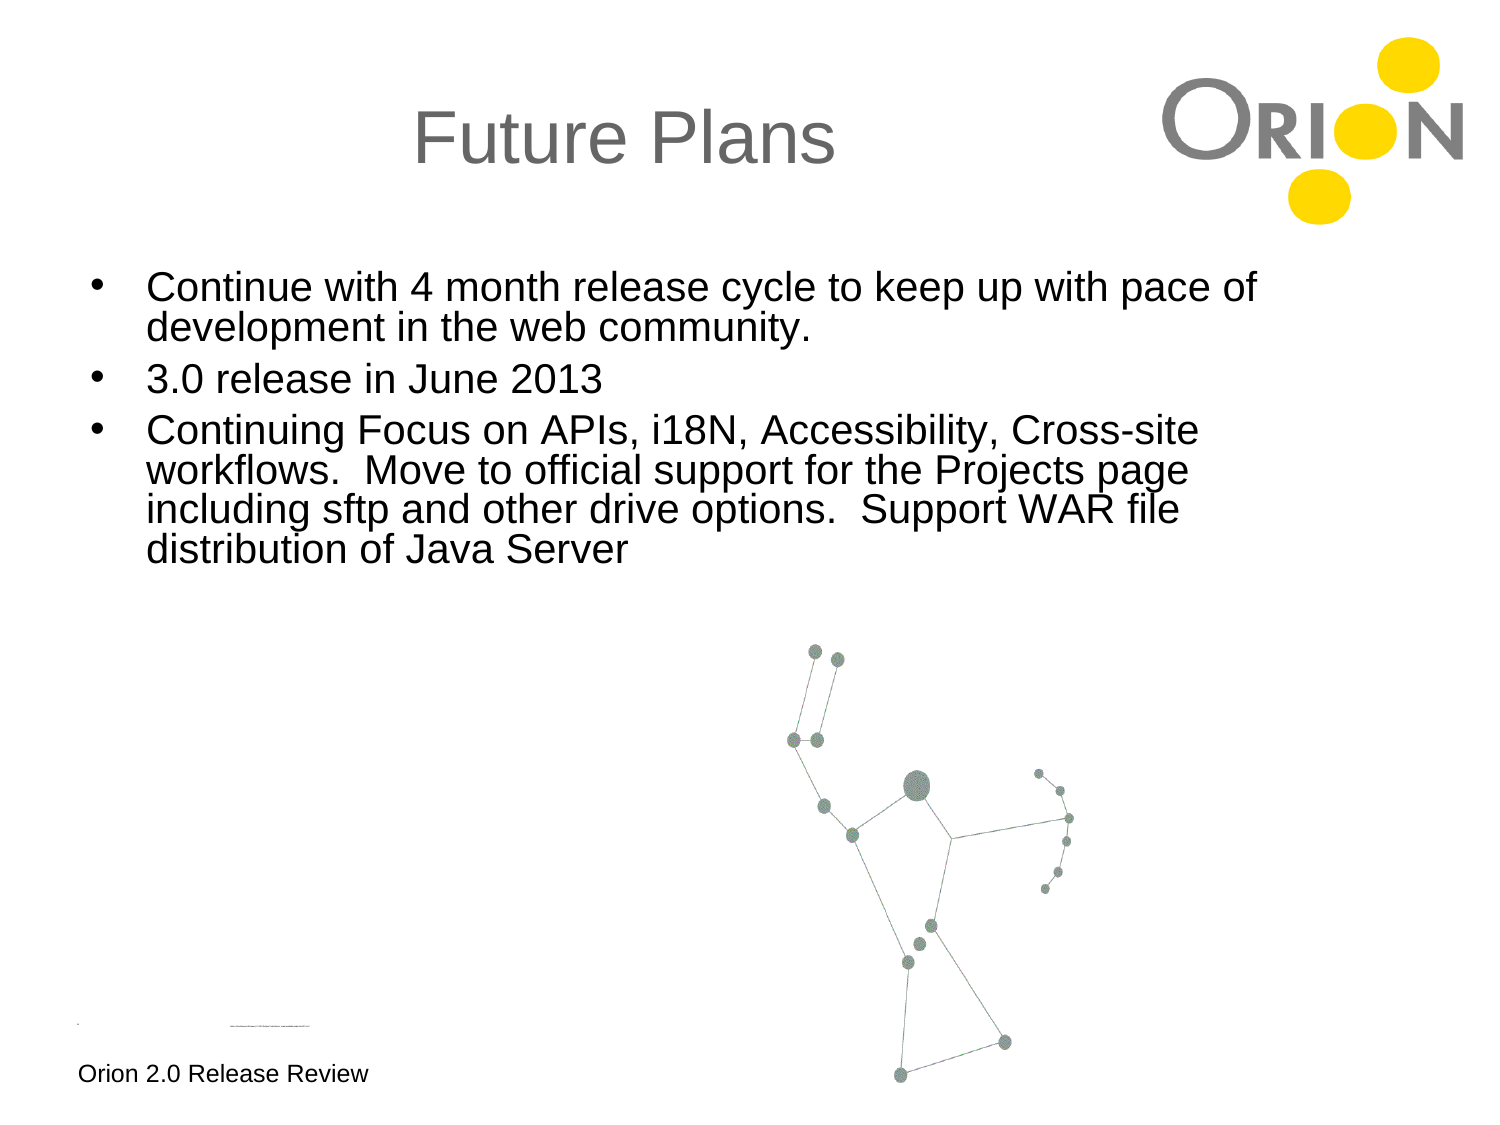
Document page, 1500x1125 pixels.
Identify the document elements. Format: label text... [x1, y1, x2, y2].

picture [1162, 37, 1463, 225]
title Future Plans [74, 45, 1176, 233]
list Continue with 4 month release cycle to keep up with pace of development in the web community. 3.0 release in June 2013 Continuing Focus on APIs, i18N, Accessibility, Cross-site workflows. Move to official support for the Projects page including sftp and other drive options. Support WAR file distribution of Java Server [75, 262, 1351, 1006]
picture [766, 1006, 1088, 1088]
